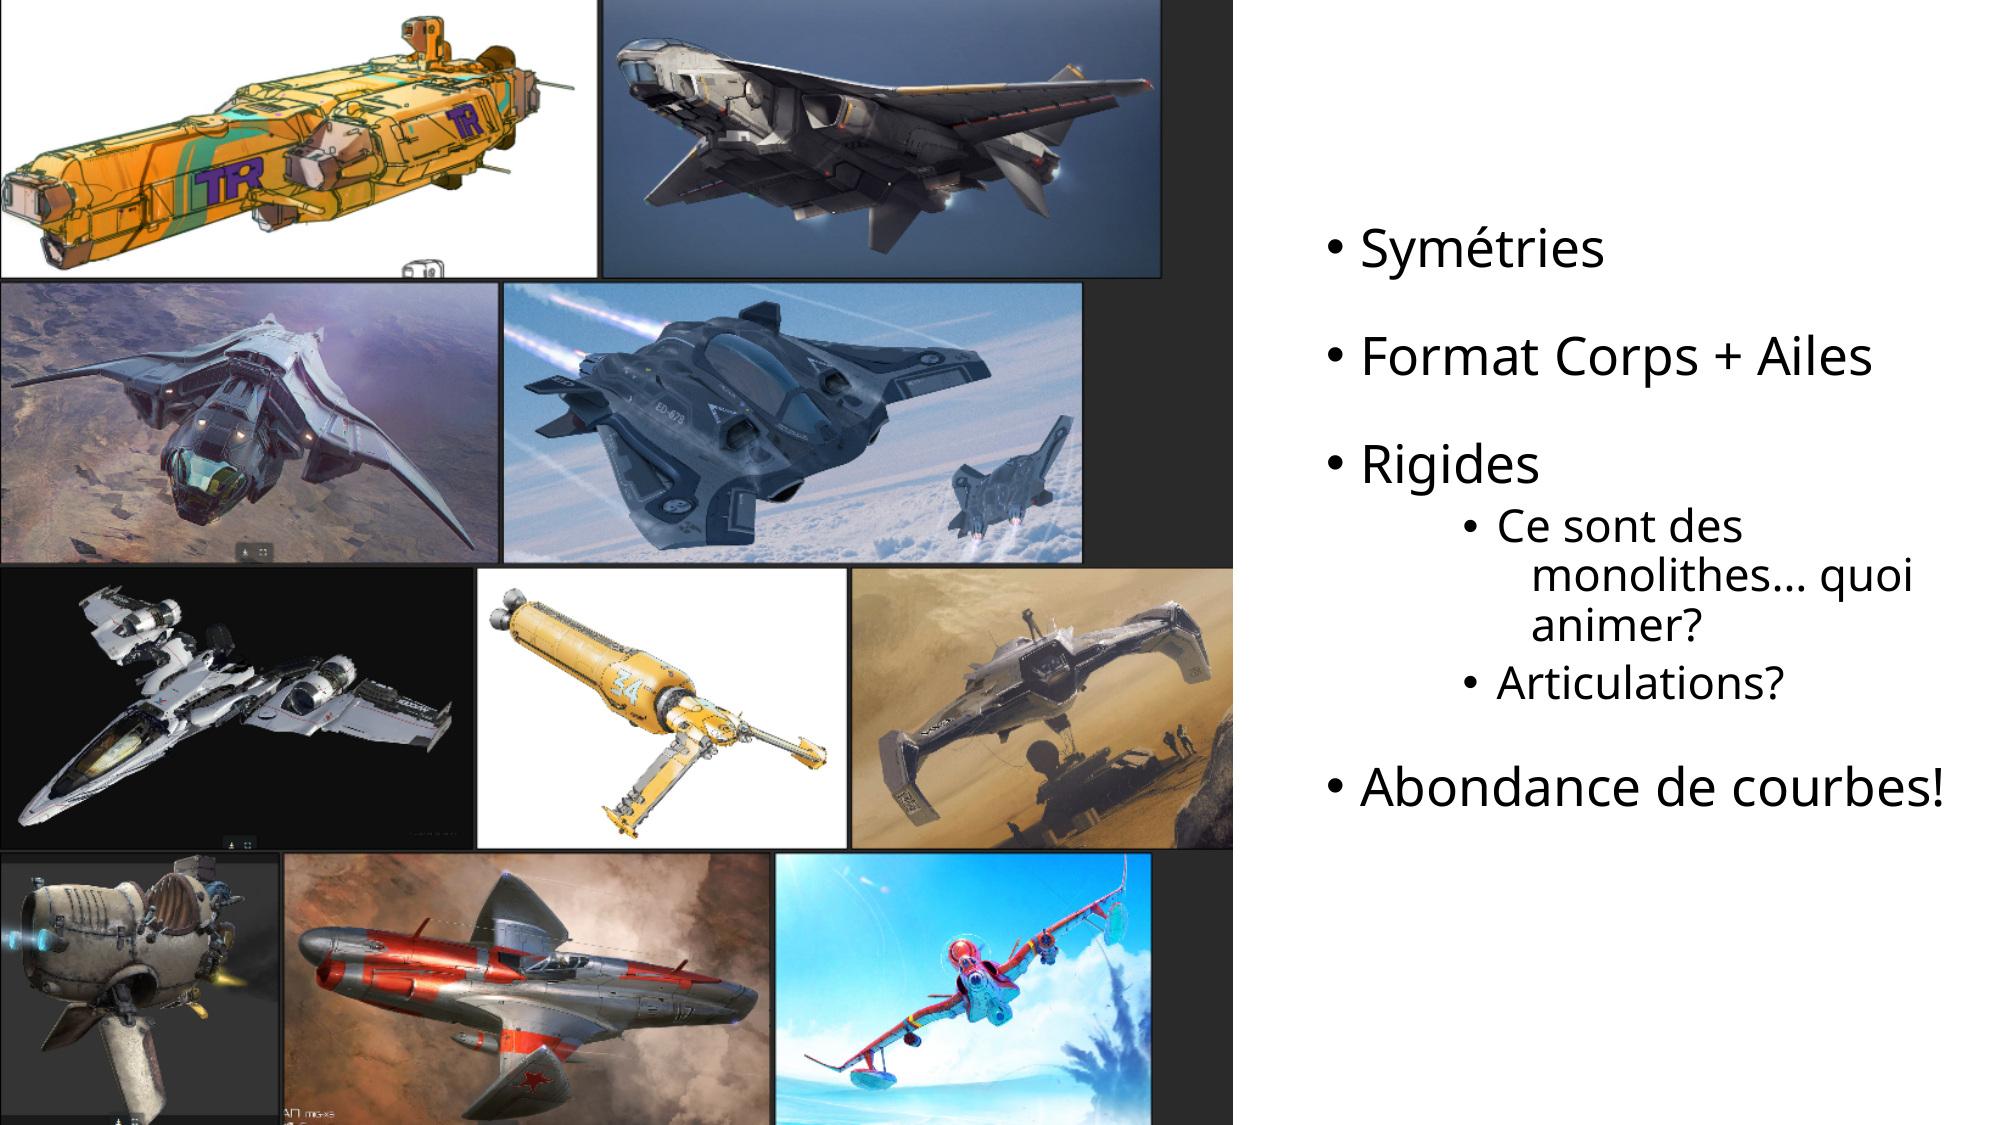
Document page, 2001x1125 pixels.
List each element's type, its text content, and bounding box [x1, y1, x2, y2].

picture [0, 0, 1233, 1125]
list Symétries Format Corps + Ailes Rigides Ce sont des monolithes… quoi animer? Articulations? Abondance de courbes! [1311, 181, 1969, 860]
